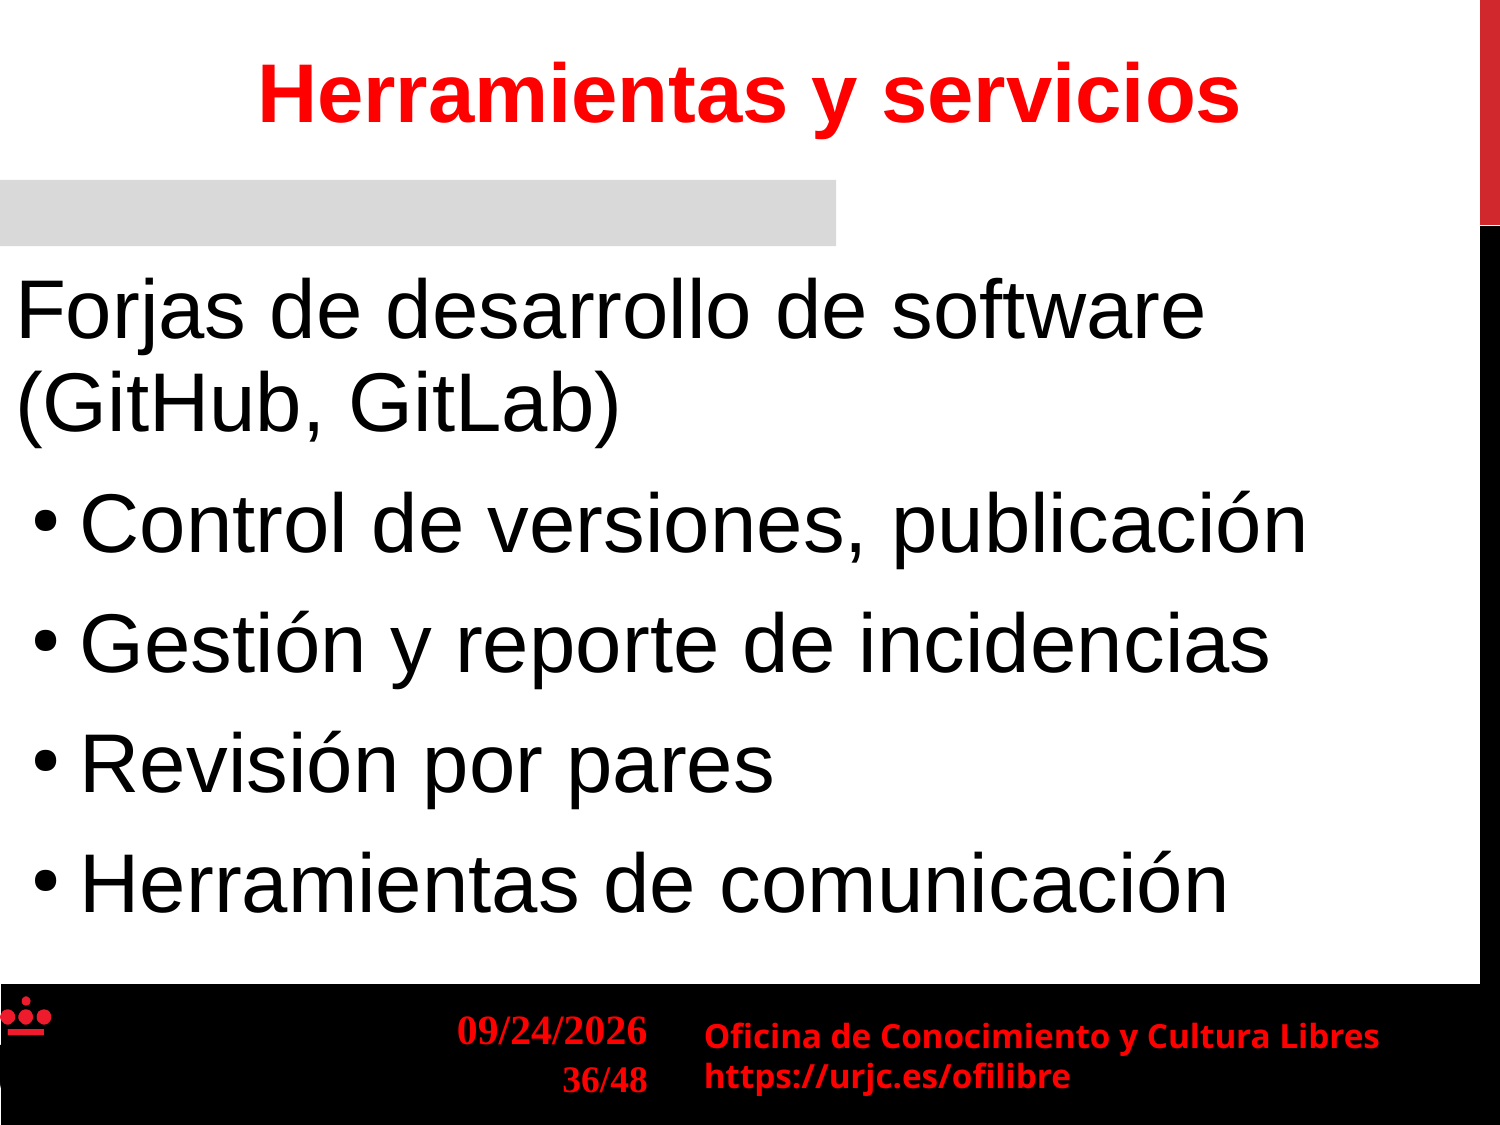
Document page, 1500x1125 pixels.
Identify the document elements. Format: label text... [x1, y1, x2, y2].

title Herramientas y servicios [75, 15, 1425, 172]
list Forjas de desarrollo de software (GitHub, GitLab) Control de versiones, publicación Gestión y reporte de incidencias Revisión por pares Herramientas de comunicación [15, 263, 1486, 931]
